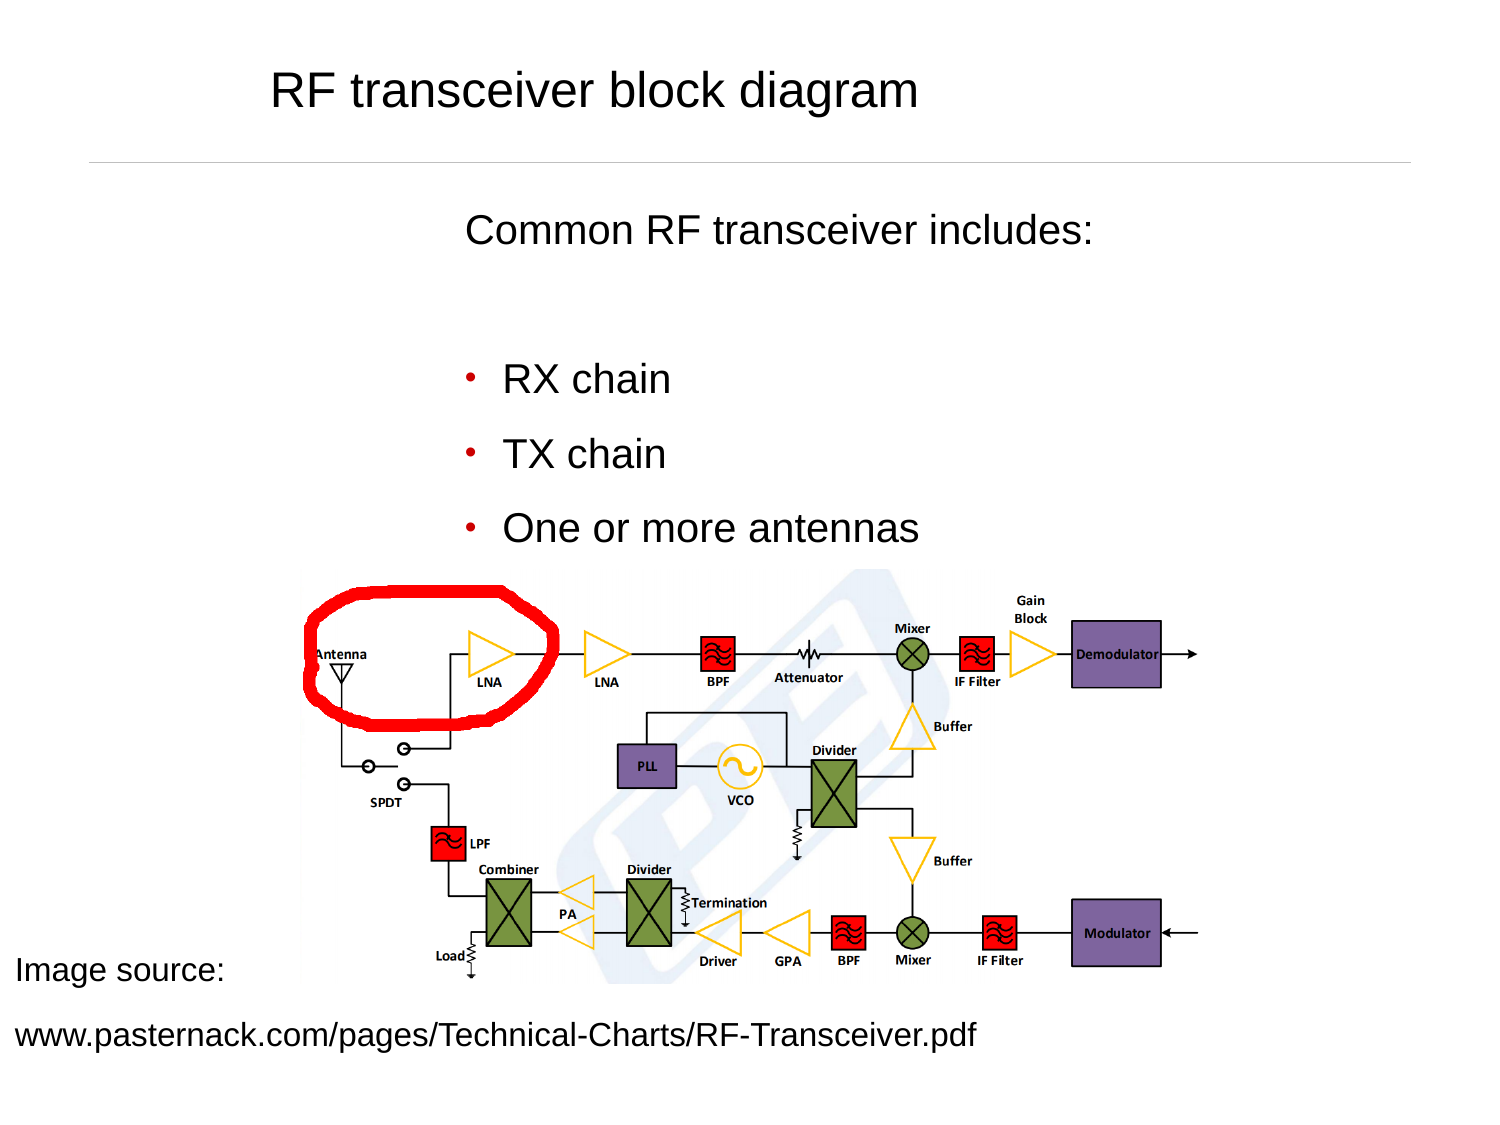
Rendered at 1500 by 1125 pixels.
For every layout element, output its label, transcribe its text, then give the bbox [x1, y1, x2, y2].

text_box RF transceiver block diagram [254, 31, 1347, 150]
list Image source: www.pasternack.com/pages/Technical-Charts/RF-Transceiver.pdf [0, 945, 1500, 1111]
list Common RF transceiver includes: RX chain TX chain One or more antennas [450, 201, 1186, 586]
picture [300, 569, 1201, 945]
